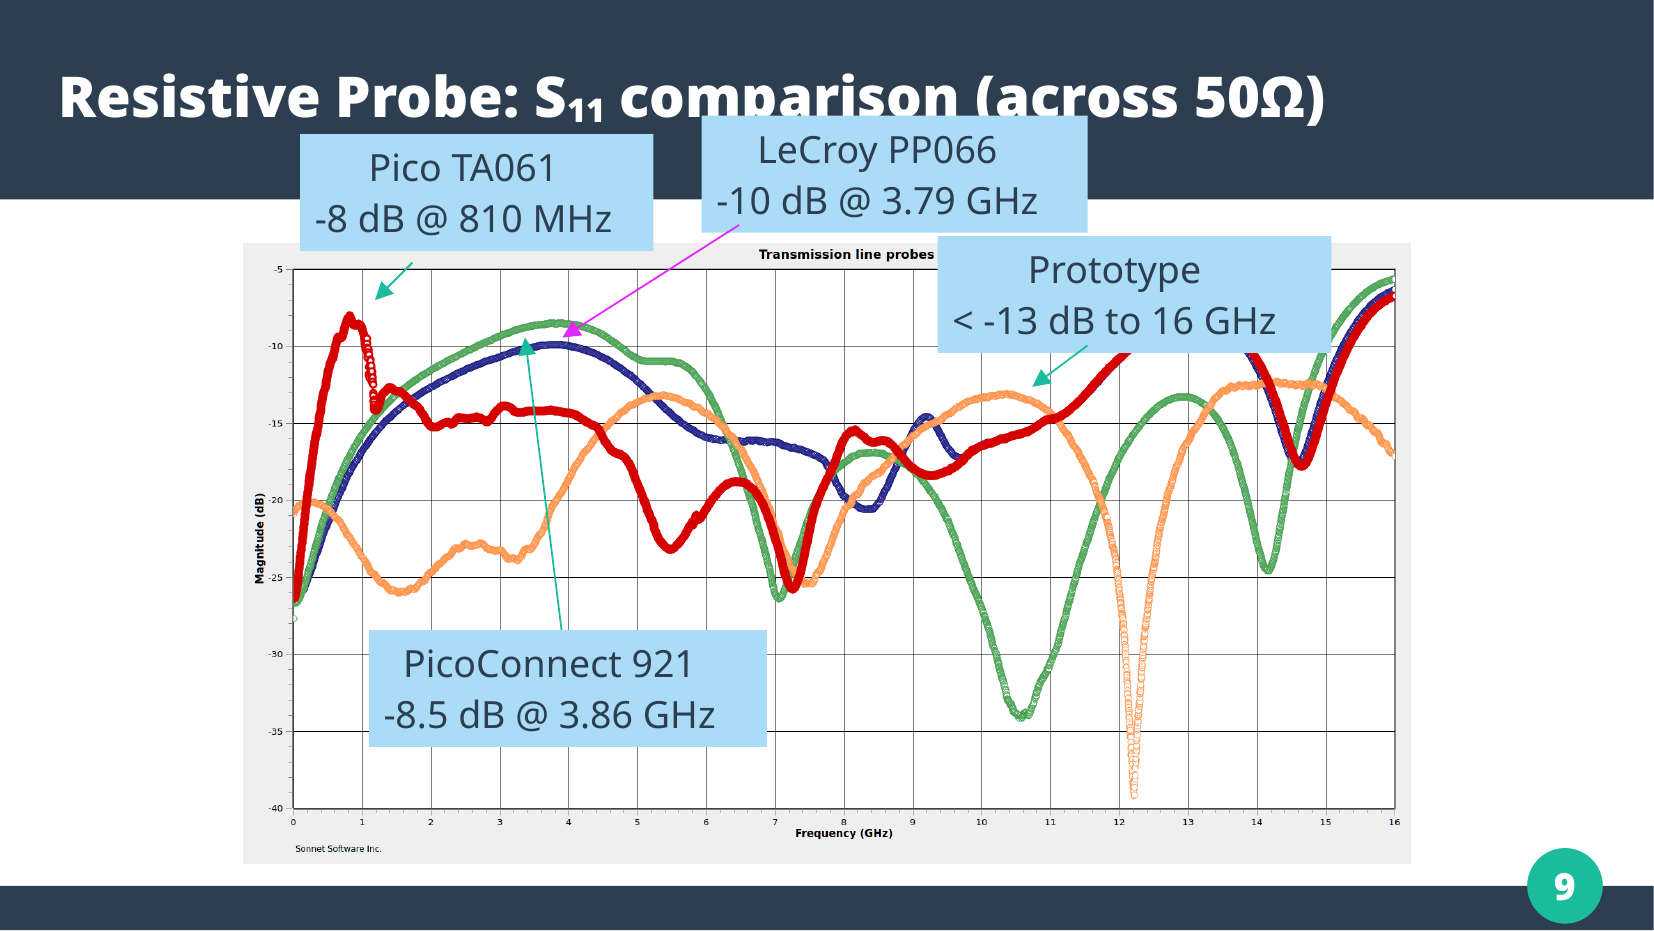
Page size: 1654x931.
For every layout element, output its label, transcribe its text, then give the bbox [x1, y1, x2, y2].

picture [243, 243, 1411, 864]
text_box Prototype < -13 dB to 16 GHz [937, 243, 1332, 346]
text_box LeCroy PP066 -10 dB @ 3.79 GHz [701, 123, 1088, 226]
text_box PicoConnect 921 -8.5 dB @ 3.86 GHz [368, 637, 767, 740]
text_box Pico TA061 -8 dB @ 810 MHz [300, 141, 654, 244]
title Resistive Probe: S11 comparison (across 50Ω) [59, 37, 1595, 155]
